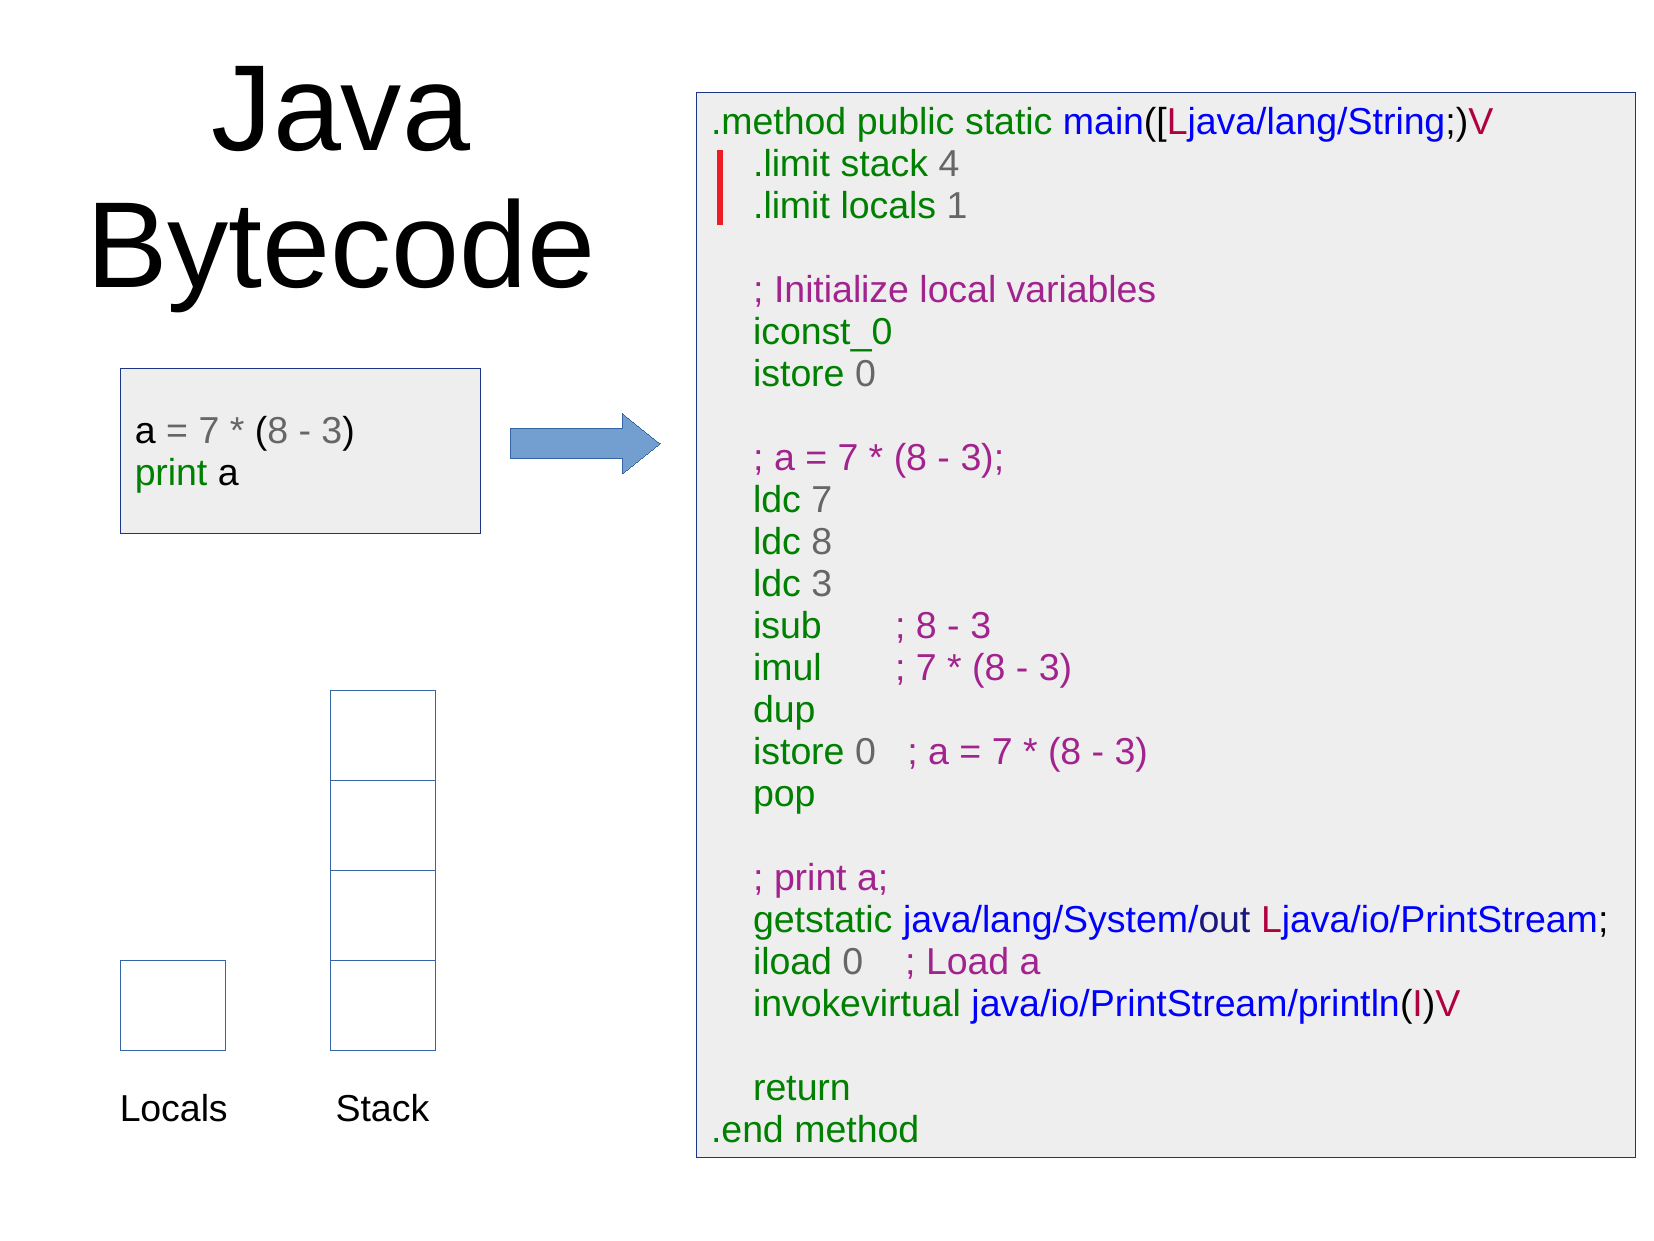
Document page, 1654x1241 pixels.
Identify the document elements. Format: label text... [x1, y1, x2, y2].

title Java Bytecode [0, 39, 683, 314]
text_box .method public static main([Ljava/lang/String;)V .limit stack 4 .limit locals 1 ; Initialize local variables iconst_0 istore 0 ; a = 7 * (8 - 3); ldc 7 ldc 8 ldc 3 isub ; 8 - 3 imul ; 7 * (8 - 3) dup istore 0 ; a = 7 * (8 - 3) pop ; print a; getstatic java/lang/System/out Ljava/io/PrintStream; iload 0 ; Load a invokevirtual java/io/PrintStream/println(I)V return .end method [696, 92, 1636, 1158]
text_box [330, 690, 436, 1051]
text_box [510, 413, 661, 474]
text_box [120, 960, 226, 1051]
text_box a = 7 * (8 - 3) print a [120, 368, 481, 534]
text_box Stack [320, 1080, 471, 1137]
text_box Locals [105, 1080, 256, 1137]
